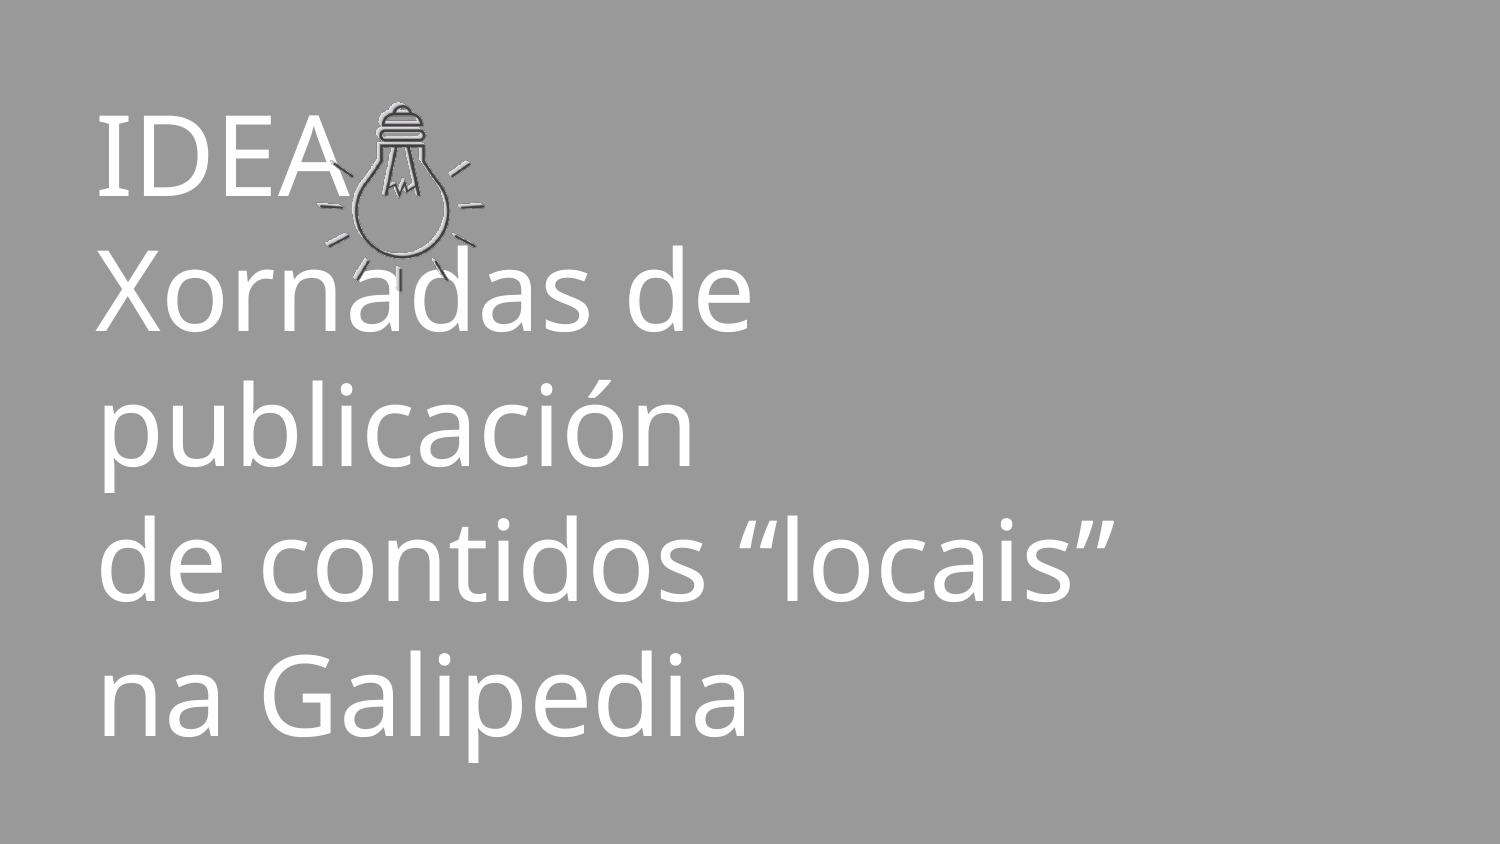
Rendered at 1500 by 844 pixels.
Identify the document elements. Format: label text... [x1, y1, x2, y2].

picture [310, 99, 488, 296]
title IDEA Xornadas de publicación de contidos “locais” na Galipedia [80, 86, 1228, 757]
